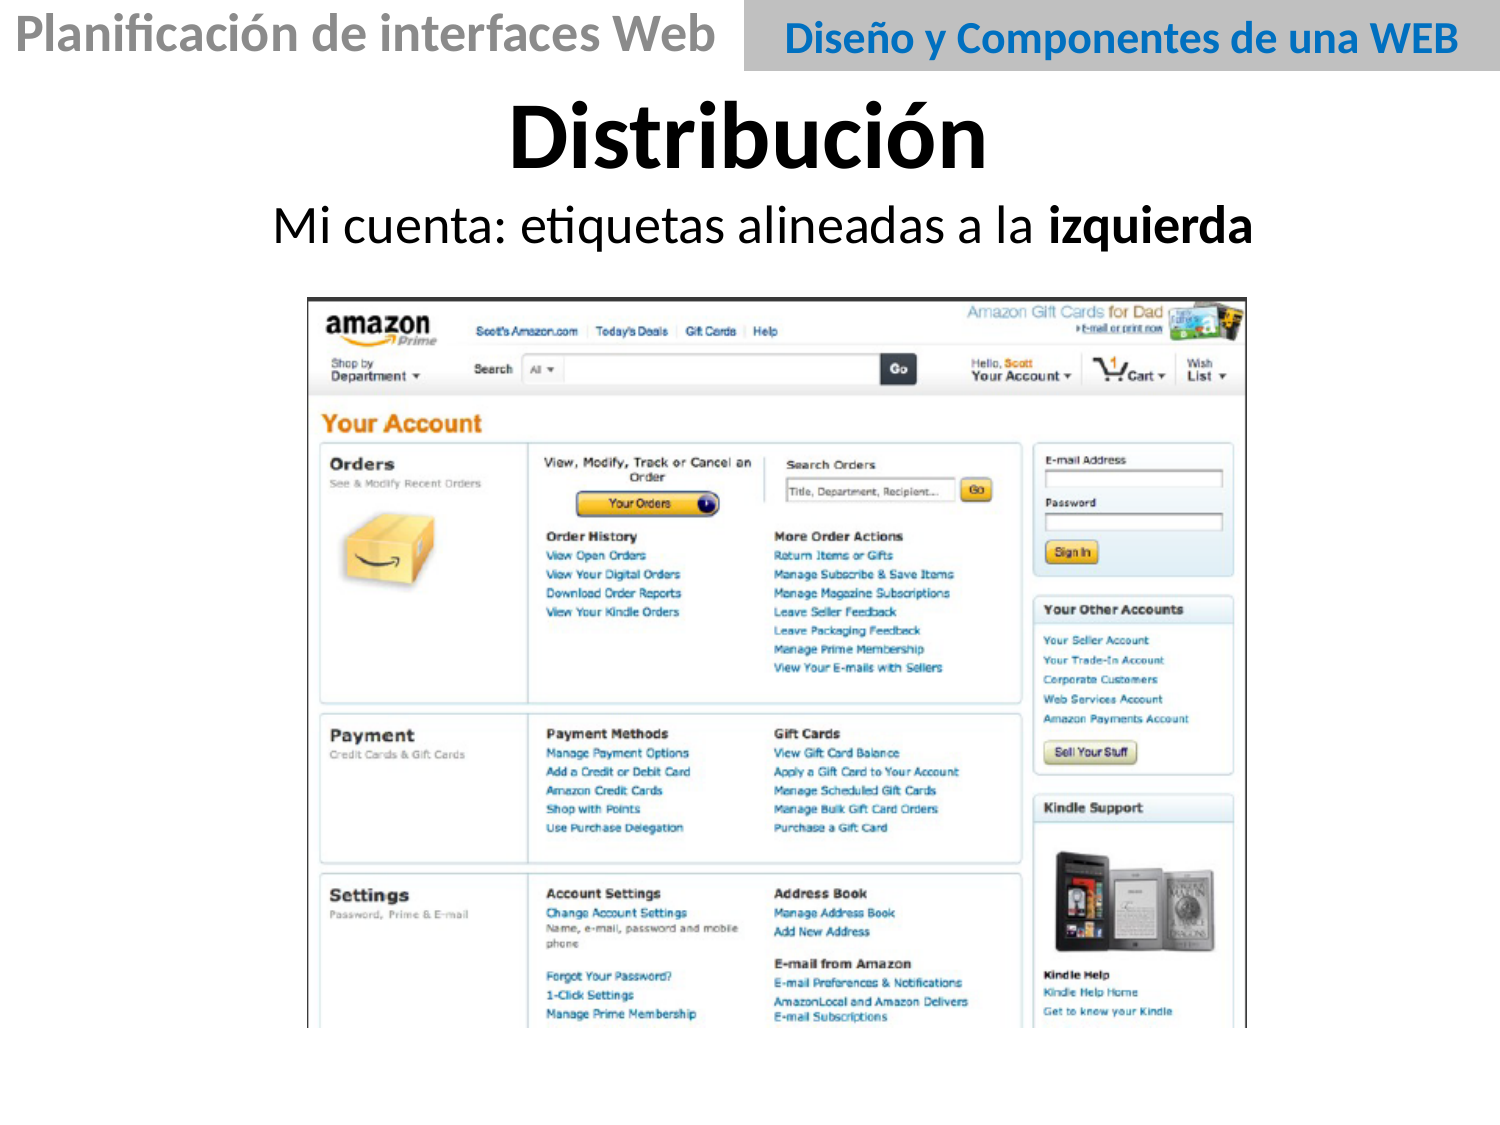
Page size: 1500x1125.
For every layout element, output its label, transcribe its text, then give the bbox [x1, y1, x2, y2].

text_box Distribución [526, 116, 552, 127]
title Mi cuenta: etiquetas alineadas a la izquierda [75, 127, 1453, 316]
picture [307, 297, 1247, 1028]
text_box Distribución [370, 72, 1128, 127]
title Diseño y Componentes de una WEB [744, 0, 1500, 71]
title Planificación de interfaces Web [0, 0, 744, 60]
